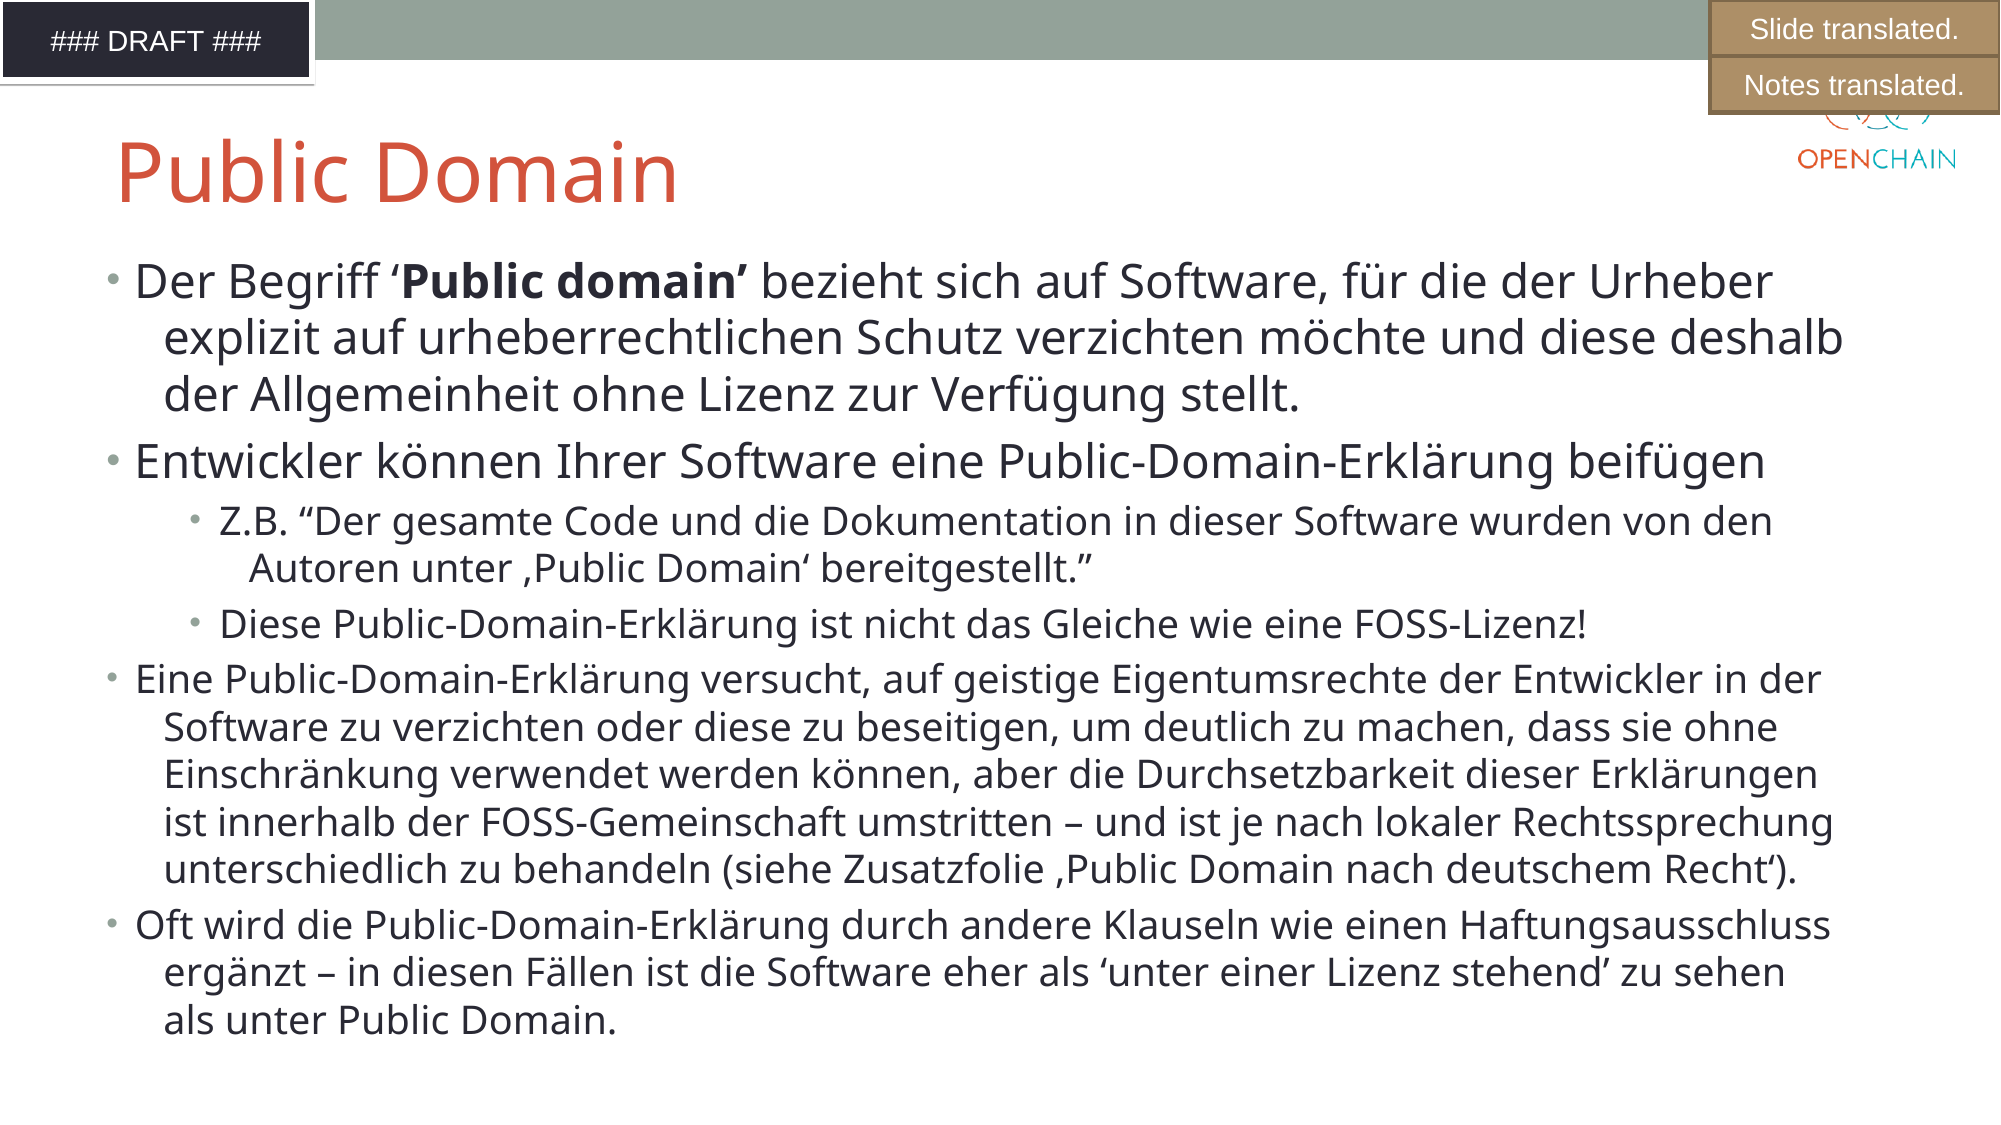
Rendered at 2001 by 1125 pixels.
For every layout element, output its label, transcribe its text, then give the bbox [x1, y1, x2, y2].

list Der Begriff ‘Public domain’ bezieht sich auf Software, für die der Urheber explizit auf urheberrechtlichen Schutz verzichten möchte und diese deshalb der Allgemeinheit ohne Lizenz zur Verfügung stellt. Entwickler können Ihrer Software eine Public-Domain-Erklärung beifügen Z.B. “Der gesamte Code und die Dokumentation in dieser Software wurden von den Autoren unter ‚Public Domain‘ bereitgestellt.” Diese Public-Domain-Erklärung ist nicht das Gleiche wie eine FOSS-Lizenz! Eine Public-Domain-Erklärung versucht, auf geistige Eigentumsrechte der Entwickler in der Software zu verzichten oder diese zu beseitigen, um deutlich zu machen, dass sie ohne Einschränkung verwendet werden können, aber die Durchsetzbarkeit dieser Erklärungen ist innerhalb der FOSS-Gemeinschaft umstritten – und ist je nach lokaler Rechtssprechung unterschiedlich zu behandeln (siehe Zusatzfolie ‚Public Domain nach deutschem Recht‘). Oft wird die Public-Domain-Erklärung durch andere Klauseln wie einen Haftungsausschluss ergänzt – in diesen Fällen ist die Software eher als ‘unter einer Lizenz stehend’ zu sehen als unter Public Domain. [91, 243, 1863, 1093]
text_box Notes translated. [1710, 56, 2000, 113]
text_box Slide translated. [1710, 0, 2000, 56]
title Public Domain [99, 87, 1900, 251]
